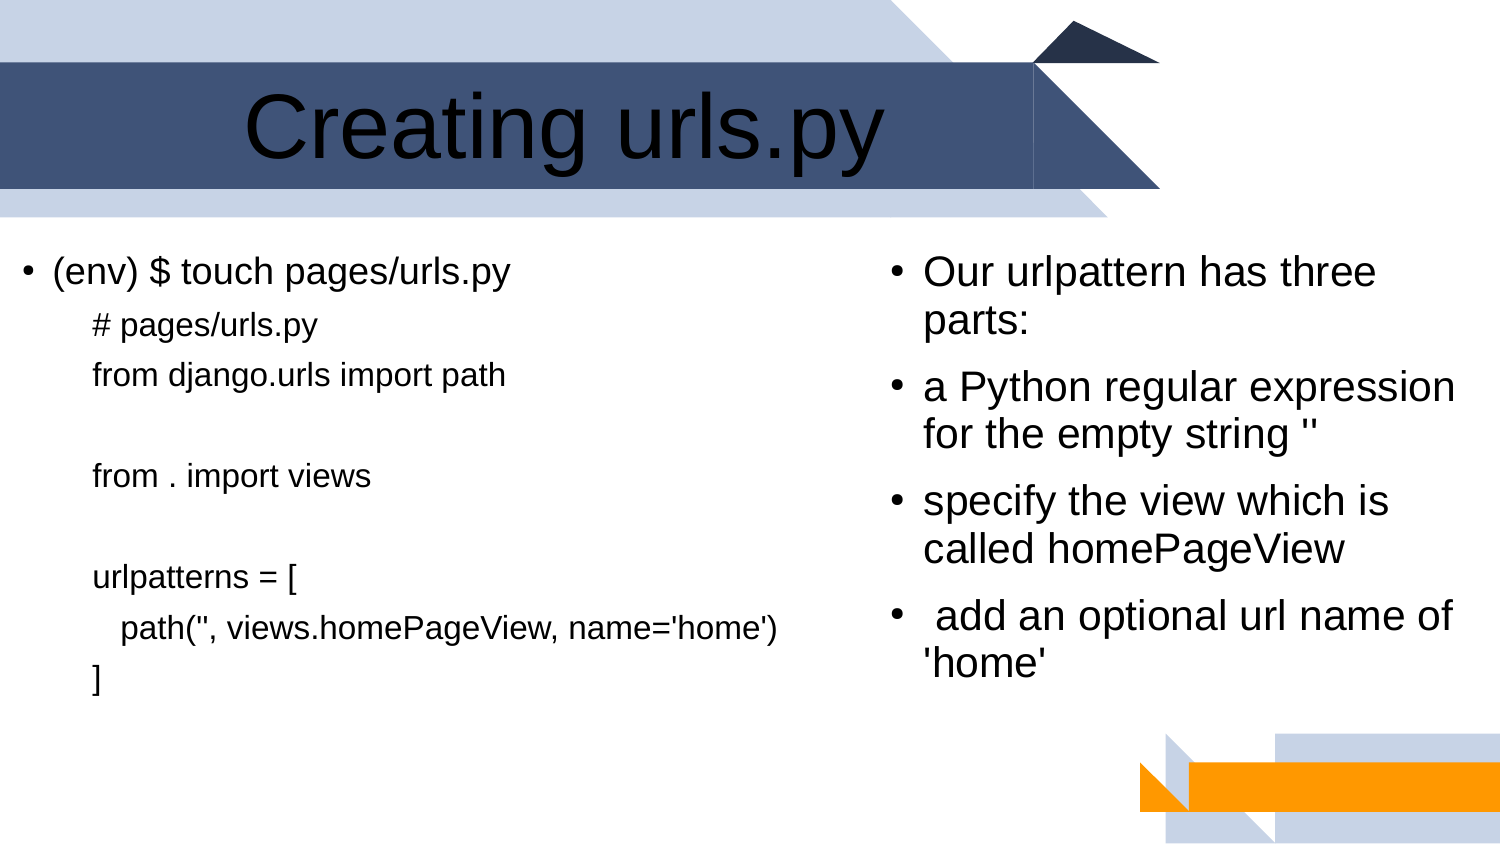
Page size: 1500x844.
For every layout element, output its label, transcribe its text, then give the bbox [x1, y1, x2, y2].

list Our urlpattern has three parts: a Python regular expression for the empty string '' specify the view which is called homePageView add an optional url name of 'home' [878, 248, 1465, 695]
title Creating urls.py [133, 64, 996, 190]
list (env) $ touch pages/urls.py # pages/urls.py from django.urls import path from . import views urlpatterns = [ path('', views.homePageView, name='home') ] [11, 250, 804, 697]
